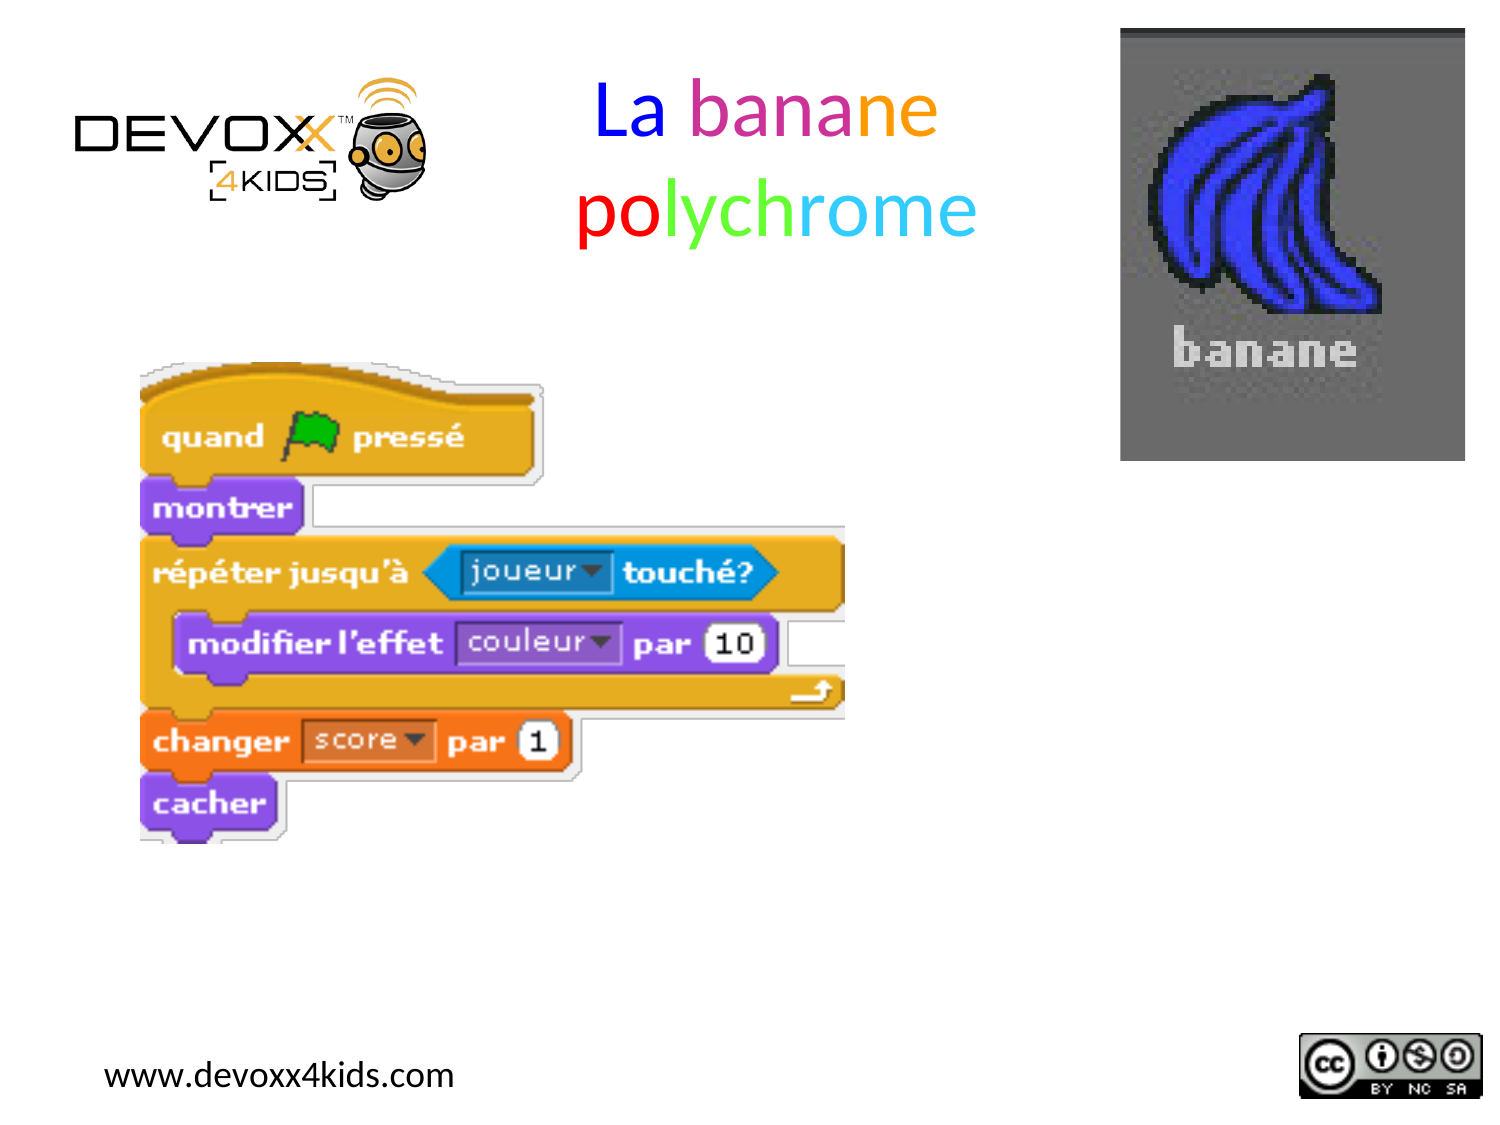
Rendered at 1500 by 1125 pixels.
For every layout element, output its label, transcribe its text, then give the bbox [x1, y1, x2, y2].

picture [75, 77, 426, 201]
picture [140, 362, 845, 844]
picture [1120, 28, 1466, 461]
picture [1299, 1033, 1483, 1099]
title La banane polychrome [492, 45, 1061, 233]
